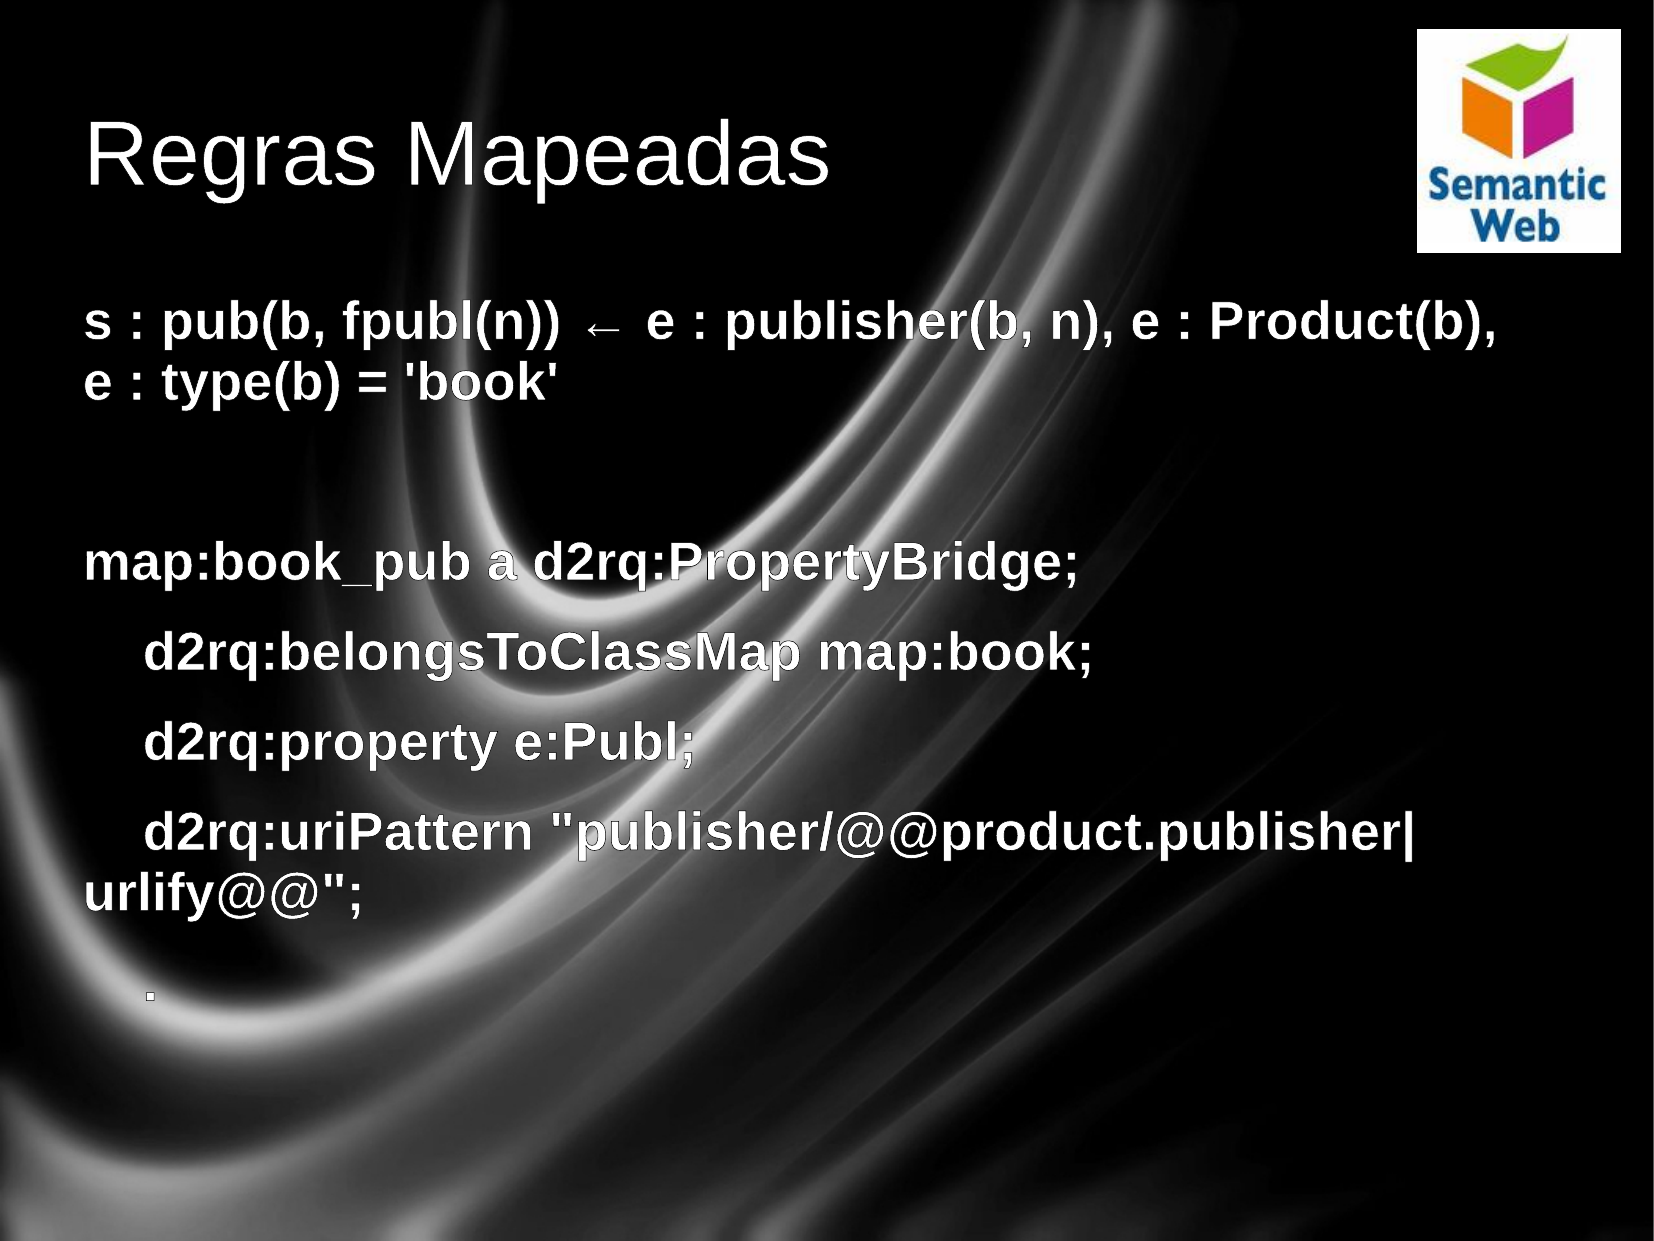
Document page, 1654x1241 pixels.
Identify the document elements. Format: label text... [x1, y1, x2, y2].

picture [0, 0, 1654, 1241]
list s : pub(b, fpubl(n)) ← e : publisher(b, n), e : Product(b), e : type(b) = 'book' map:book_pub a d2rq:PropertyBridge; d2rq:belongsToClassMap map:book; d2rq:property e:Publ; d2rq:uriPattern "publisher/@@product.publisher|urlify@@"; . [82, 290, 1571, 1109]
title Regras Mapeadas [82, 49, 1359, 257]
